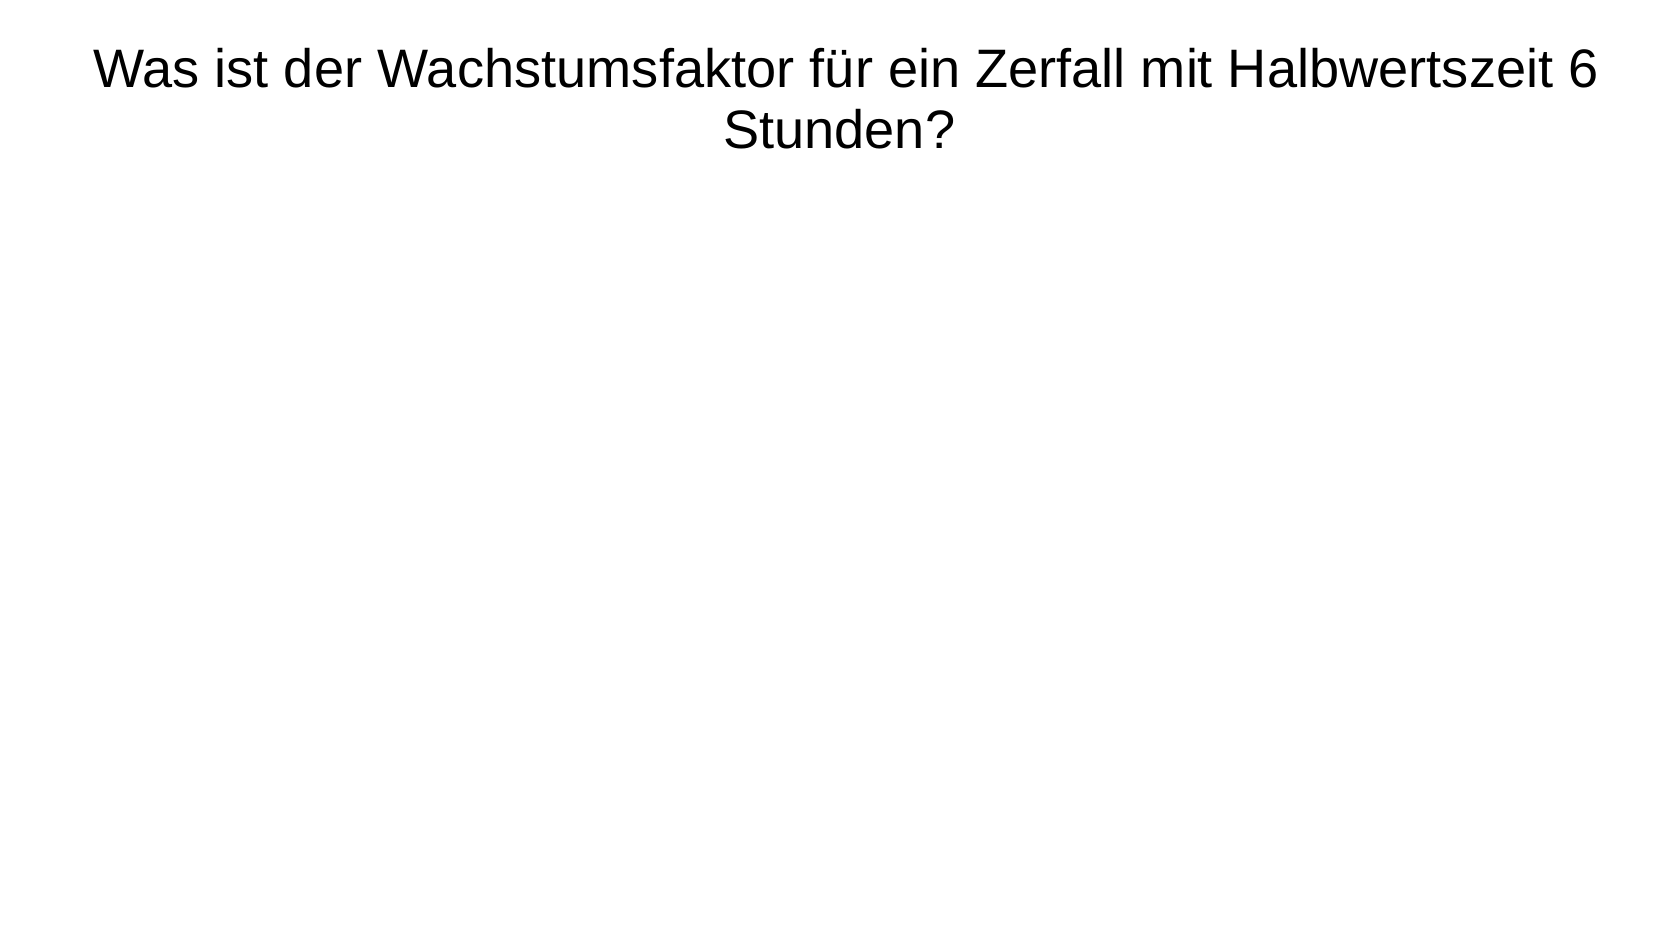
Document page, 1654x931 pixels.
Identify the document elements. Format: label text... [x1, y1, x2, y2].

list Was ist der Wachstumsfaktor für ein Zerfall mit Halbwertszeit 6 Stunden? [0, 38, 1624, 579]
